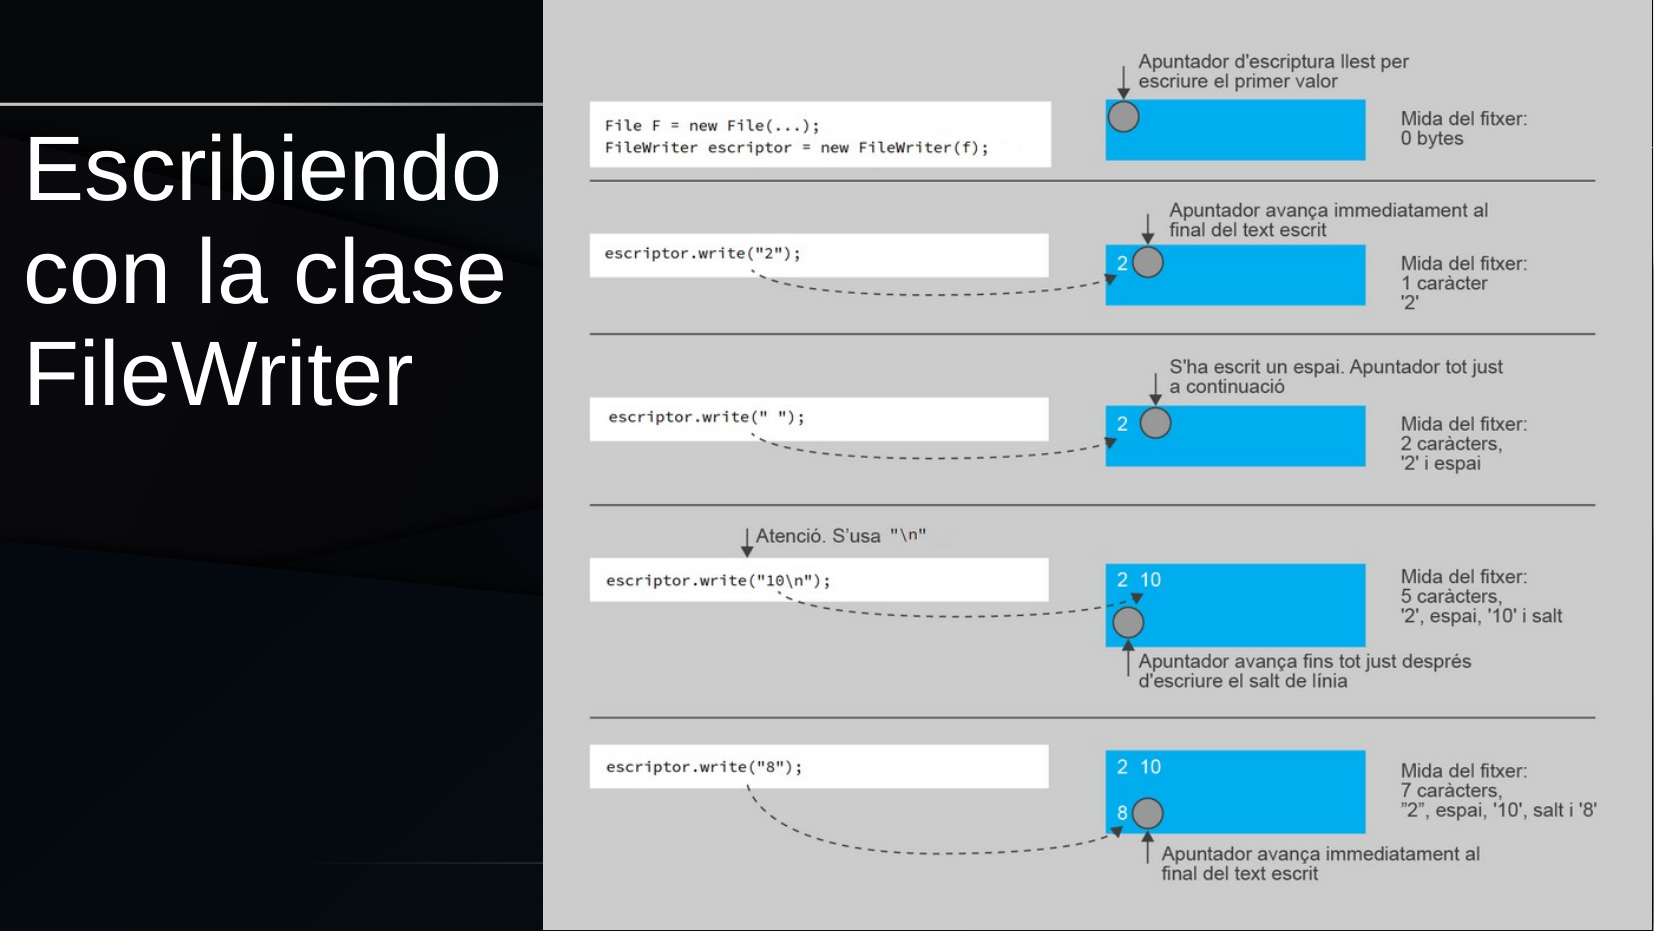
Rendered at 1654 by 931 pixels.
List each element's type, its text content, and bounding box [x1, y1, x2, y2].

picture [0, 0, 1654, 931]
title Escribiendo con la clase FileWriter [23, 11, 543, 532]
